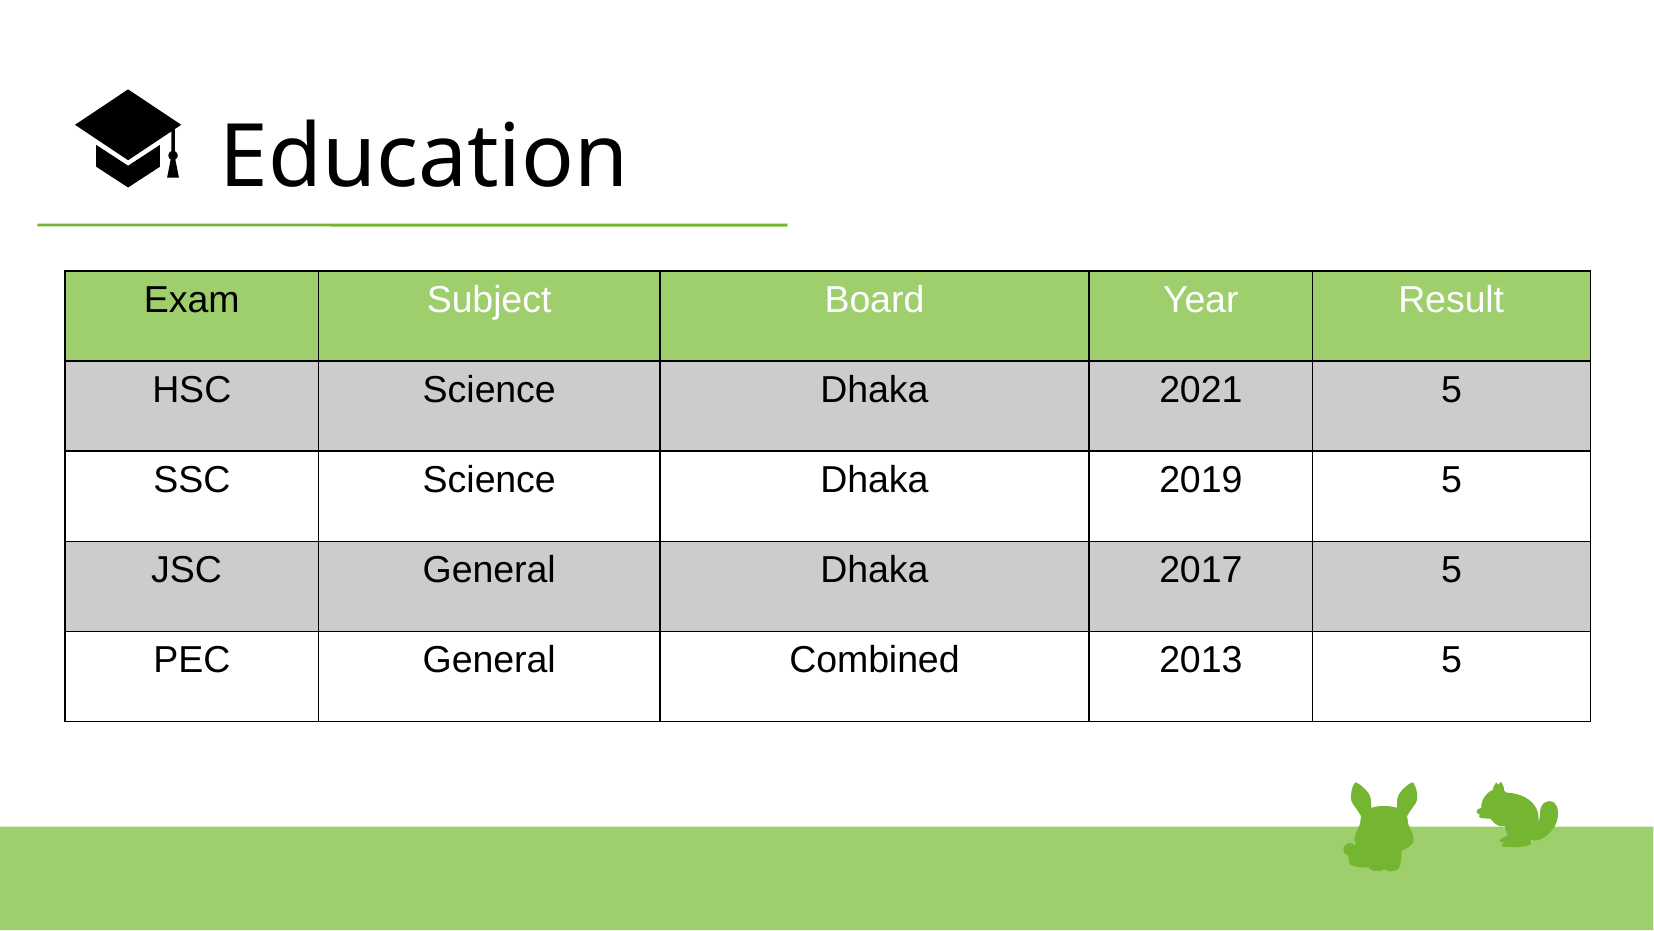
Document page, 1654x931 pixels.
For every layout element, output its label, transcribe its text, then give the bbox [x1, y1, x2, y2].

table_cell SSC [66, 452, 318, 541]
table_cell 5 [1313, 542, 1590, 631]
title Education [136, 77, 713, 223]
table_cell 2017 [1090, 542, 1312, 631]
table_header Result [1313, 272, 1590, 360]
table_cell 2021 [1090, 362, 1312, 450]
table_cell Science [319, 362, 659, 450]
table_cell General [319, 542, 659, 631]
table_cell HSC [66, 362, 318, 450]
table_header Exam [66, 272, 318, 360]
table_cell 5 [1313, 452, 1590, 541]
table_cell Dhaka [661, 362, 1088, 450]
text_box [96, 144, 160, 188]
text_box [75, 89, 182, 178]
table_cell Dhaka [661, 452, 1088, 541]
table_cell 2019 [1090, 452, 1312, 541]
table_cell 2013 [1090, 632, 1312, 721]
table_cell Science [319, 452, 659, 541]
table_header Board [661, 272, 1088, 360]
table_cell 5 [1313, 632, 1590, 721]
table_cell General [319, 632, 659, 721]
table_cell 5 [1313, 362, 1590, 450]
table_cell Combined [661, 632, 1088, 721]
table_header Year [1090, 272, 1312, 360]
table_cell PEC [66, 632, 318, 721]
table_cell JSC [66, 542, 318, 631]
table_header Subject [319, 272, 659, 360]
table_cell Dhaka [661, 542, 1088, 631]
